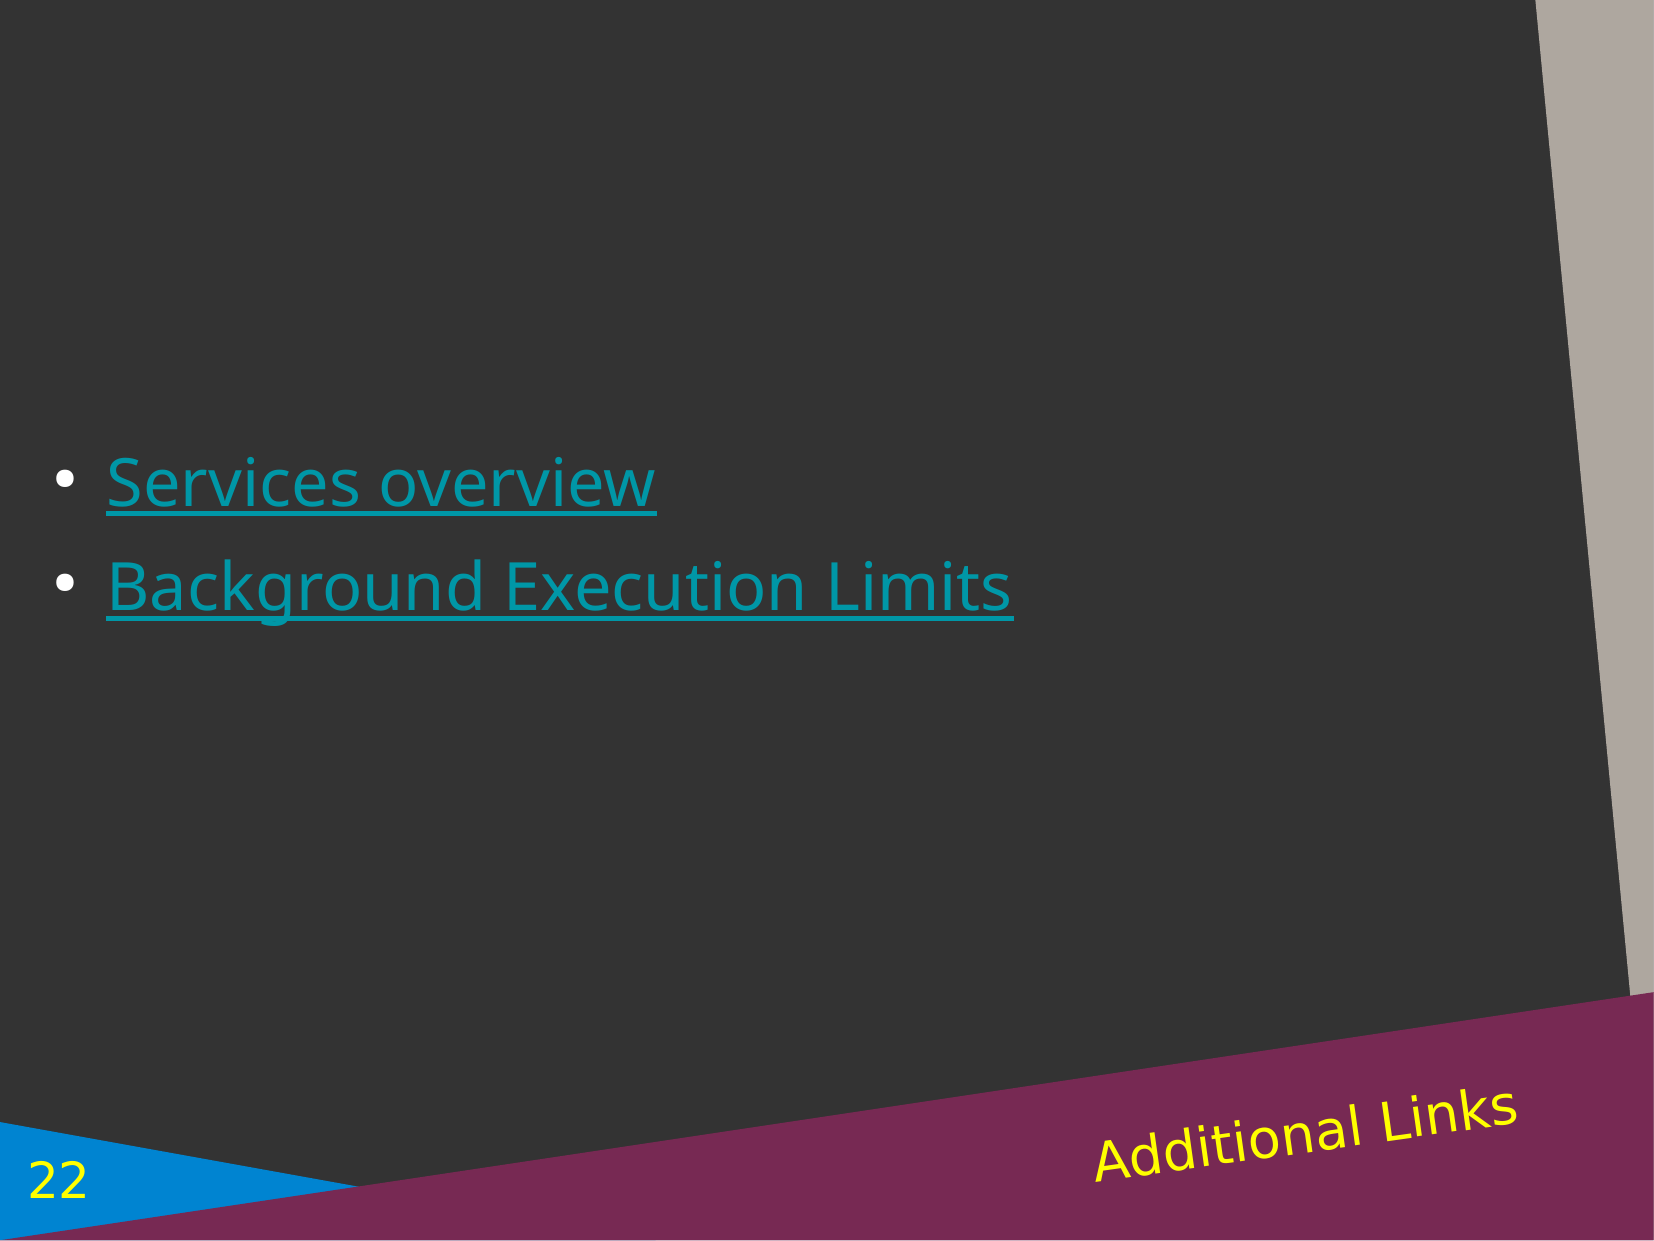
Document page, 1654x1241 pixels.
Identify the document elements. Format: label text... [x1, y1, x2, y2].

title Additional Links [956, 995, 1654, 1241]
list Services overview Background Execution Limits [35, 59, 1524, 993]
